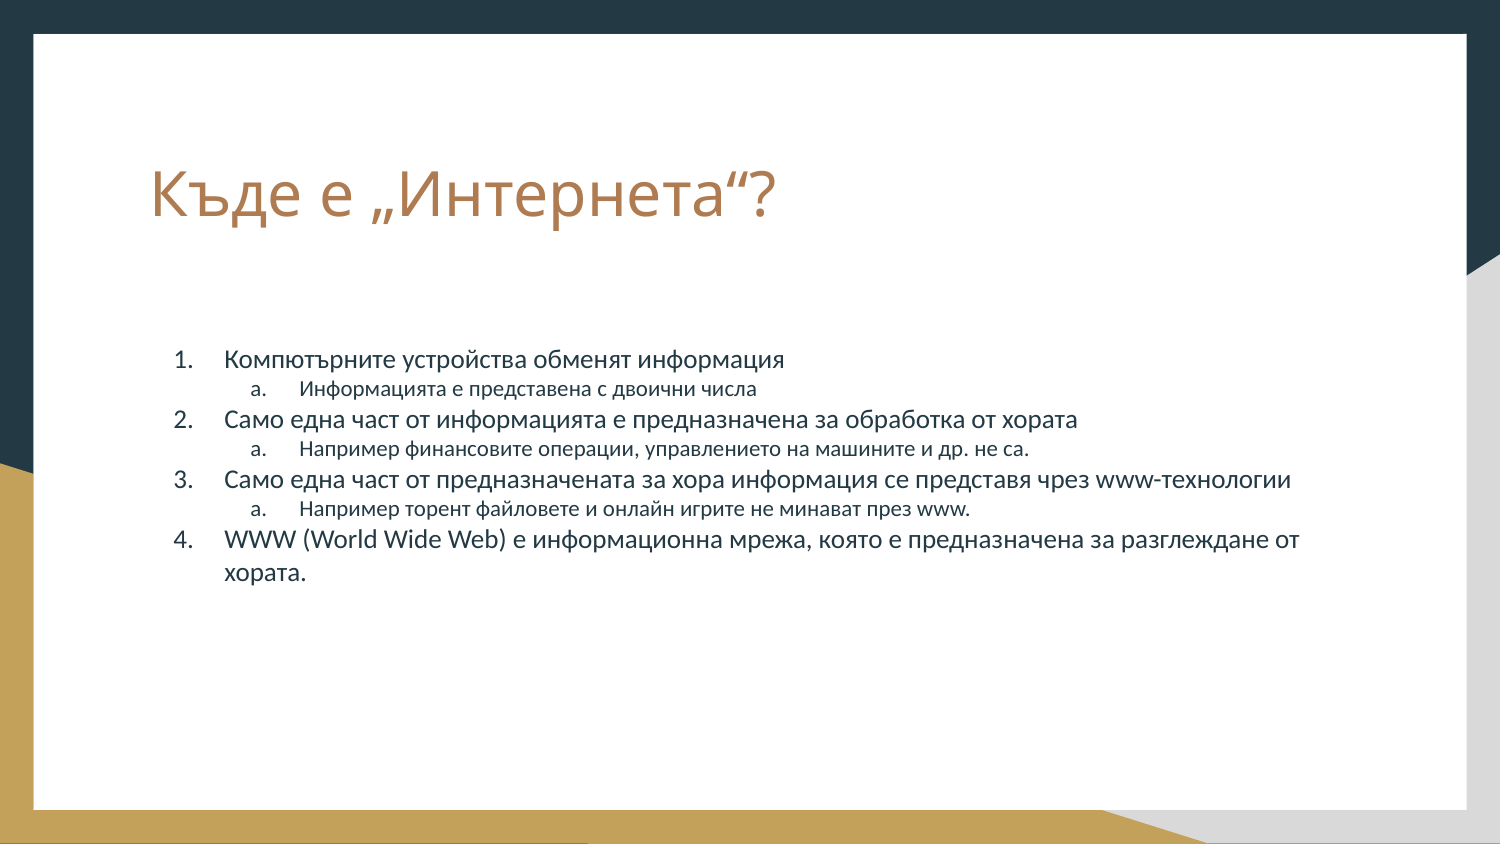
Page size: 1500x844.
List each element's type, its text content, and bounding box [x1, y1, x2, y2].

title Къде е „Интернета“? [134, 138, 1366, 296]
list Компютърните устройства обменят информация Информацията е представена с двоични числа Само една част от информацията е предназначена за обработка от хората Например финансовите операции, управлението на машините и др. не са. Само една част от предназначената за хора информация се представя чрез www-технологии Например торент файловете и онлайн игрите не минават през www. WWW (World Wide Web) e информационна мрежа, която е предназначена за разглеждане от хората. [134, 326, 1366, 729]
